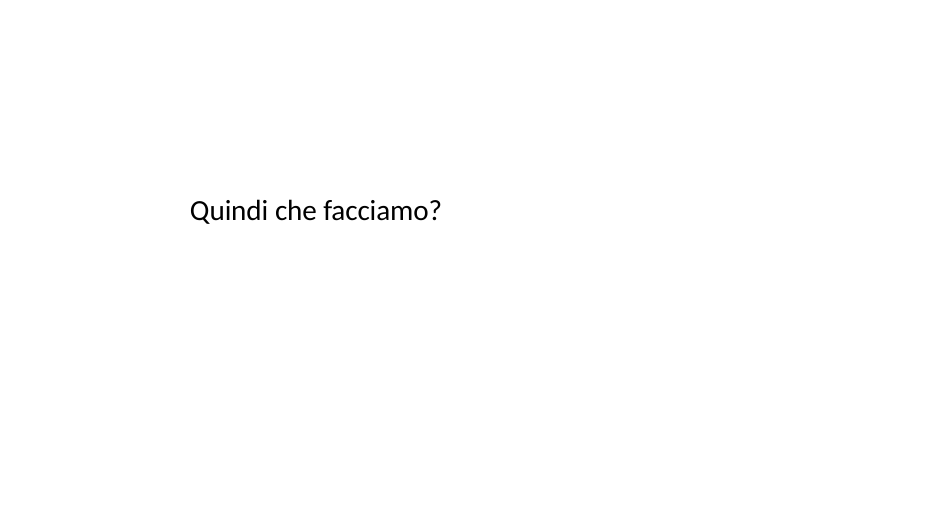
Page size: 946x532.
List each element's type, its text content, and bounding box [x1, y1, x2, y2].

text_box Quindi che facciamo? [188, 189, 446, 227]
